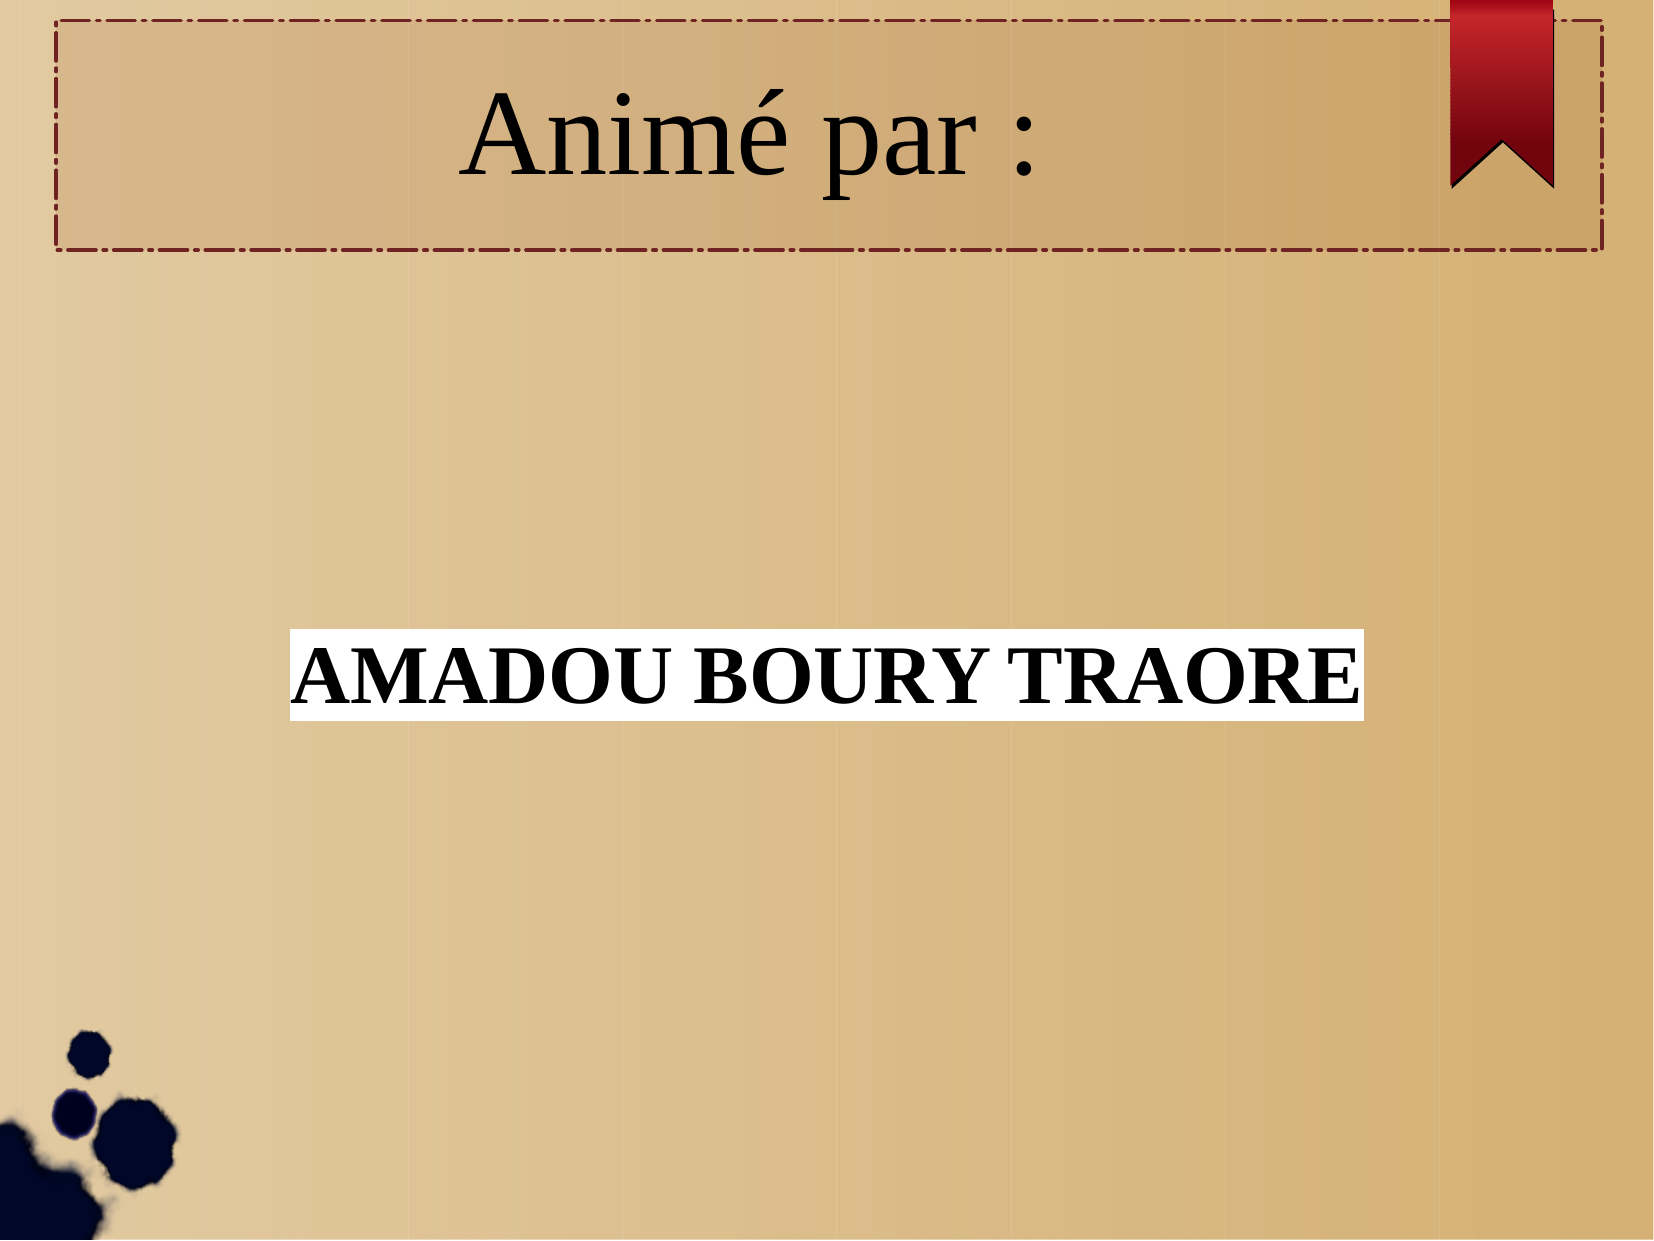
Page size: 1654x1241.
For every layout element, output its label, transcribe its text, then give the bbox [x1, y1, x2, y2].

subtitle AMADOU BOURY TRAORE [82, 315, 1571, 1035]
title Animé par : [59, 15, 1441, 252]
